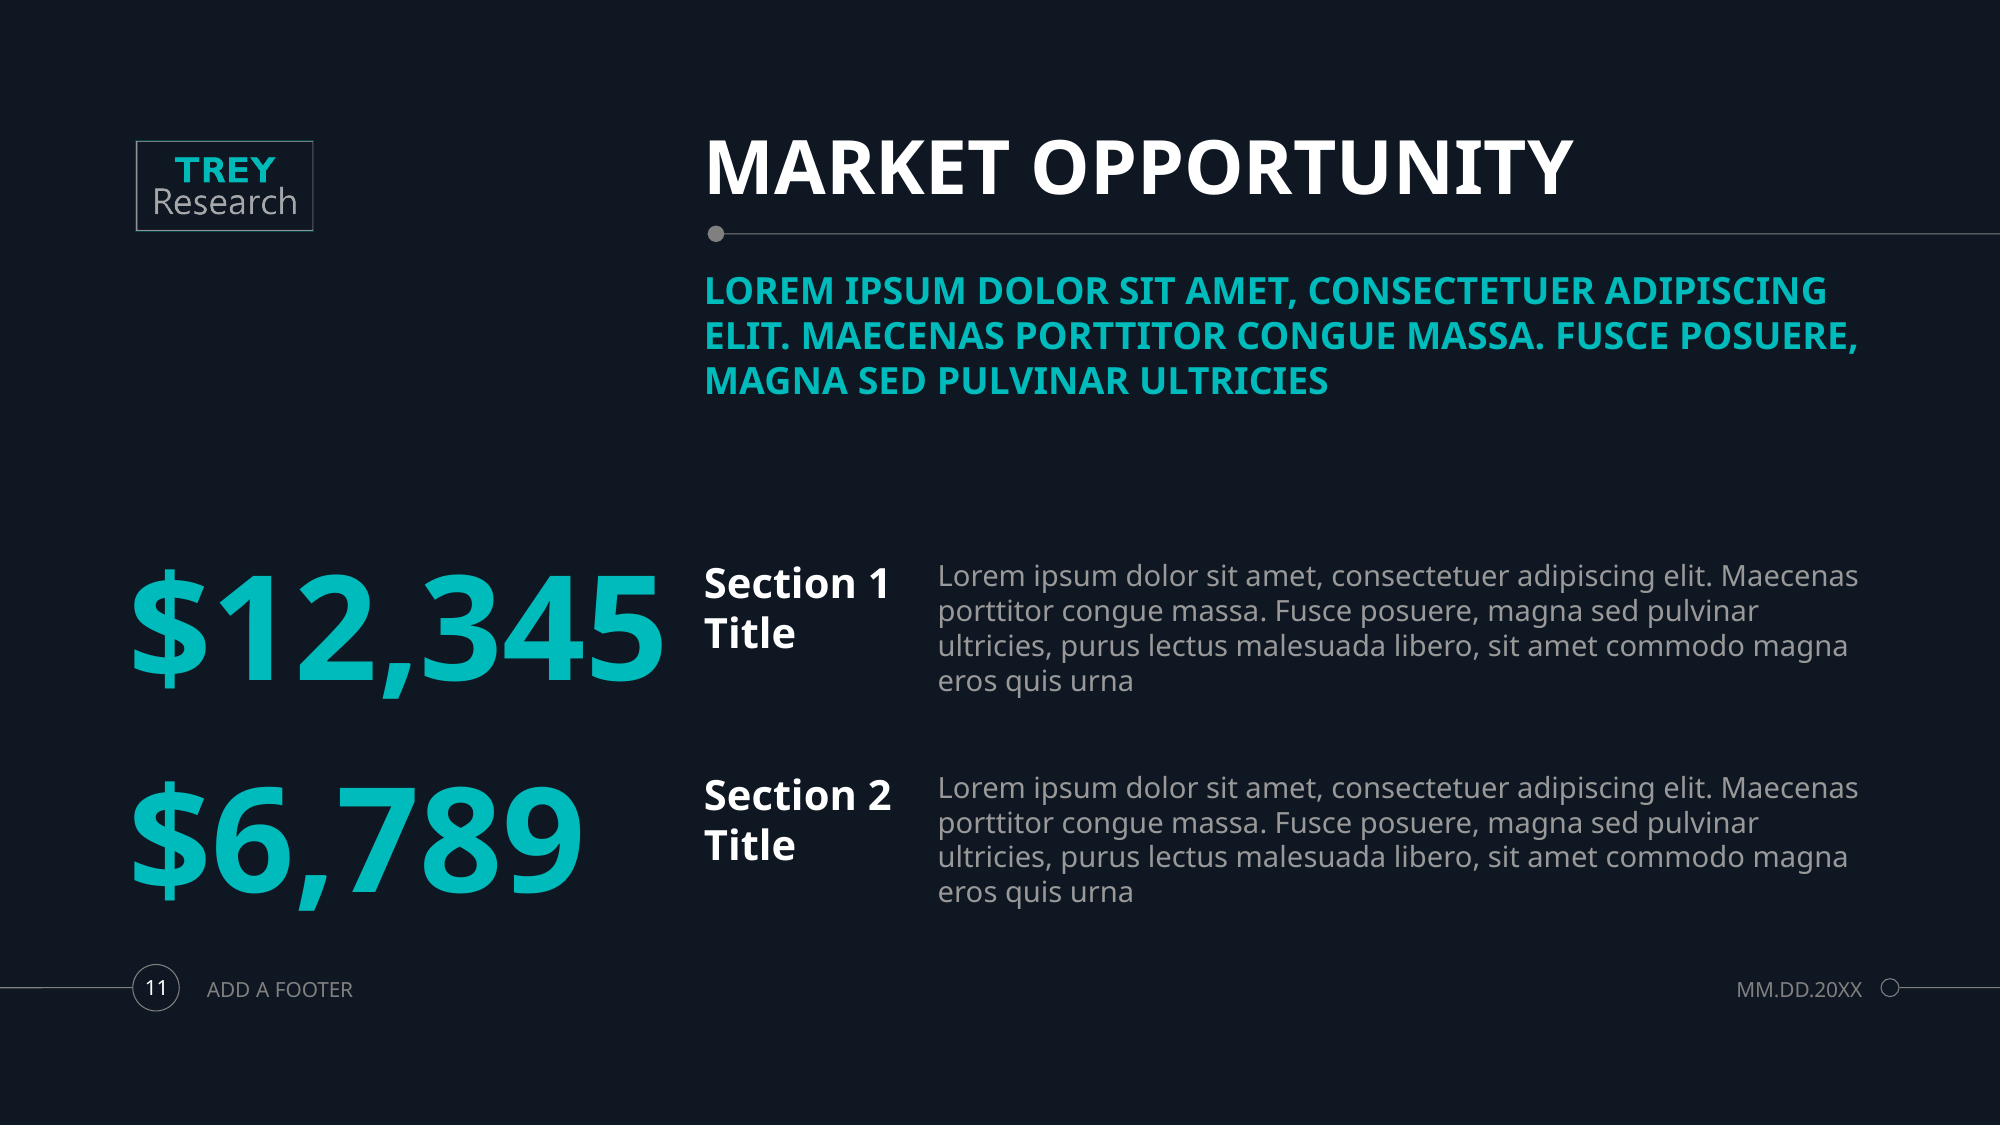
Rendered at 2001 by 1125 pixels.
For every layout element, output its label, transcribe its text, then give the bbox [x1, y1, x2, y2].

list $6,789 [128, 753, 688, 915]
list $12,345 [128, 541, 688, 703]
list Lorem ipsum dolor sit amet, consectetuer adipiscing elit. Maecenas porttitor congue massa. Fusce posuere, magna sed pulvinar ultricies, purus lectus malesuada libero, sit amet commodo magna eros quis urna [937, 556, 1870, 718]
list Lorem ipsum dolor sit amet, consectetuer adipiscing elit. Maecenas porttitor congue massa. Fusce posuere, magna sed pulvinar ultricies, purus lectus malesuada libero, sit amet commodo magna eros quis urna [937, 768, 1870, 930]
title MARKET OPPORTUNITY [704, 116, 1872, 210]
picture [136, 141, 314, 231]
list Section 1 Title [704, 556, 934, 718]
slide_number <number> [127, 964, 186, 1014]
list Section 2 Title [704, 768, 934, 930]
footer ADD A FOOTER [191, 964, 671, 1014]
slide_number MM.DD.20XX [1643, 964, 1863, 1014]
list LOREM IPSUM DOLOR SIT AMET, CONSECTETUER ADIPISCING ELIT. MAECENAS PORTTITOR CONGUE MASSA. FUSCE POSUERE, MAGNA SED PULVINAR ULTRICIES [704, 266, 1869, 428]
